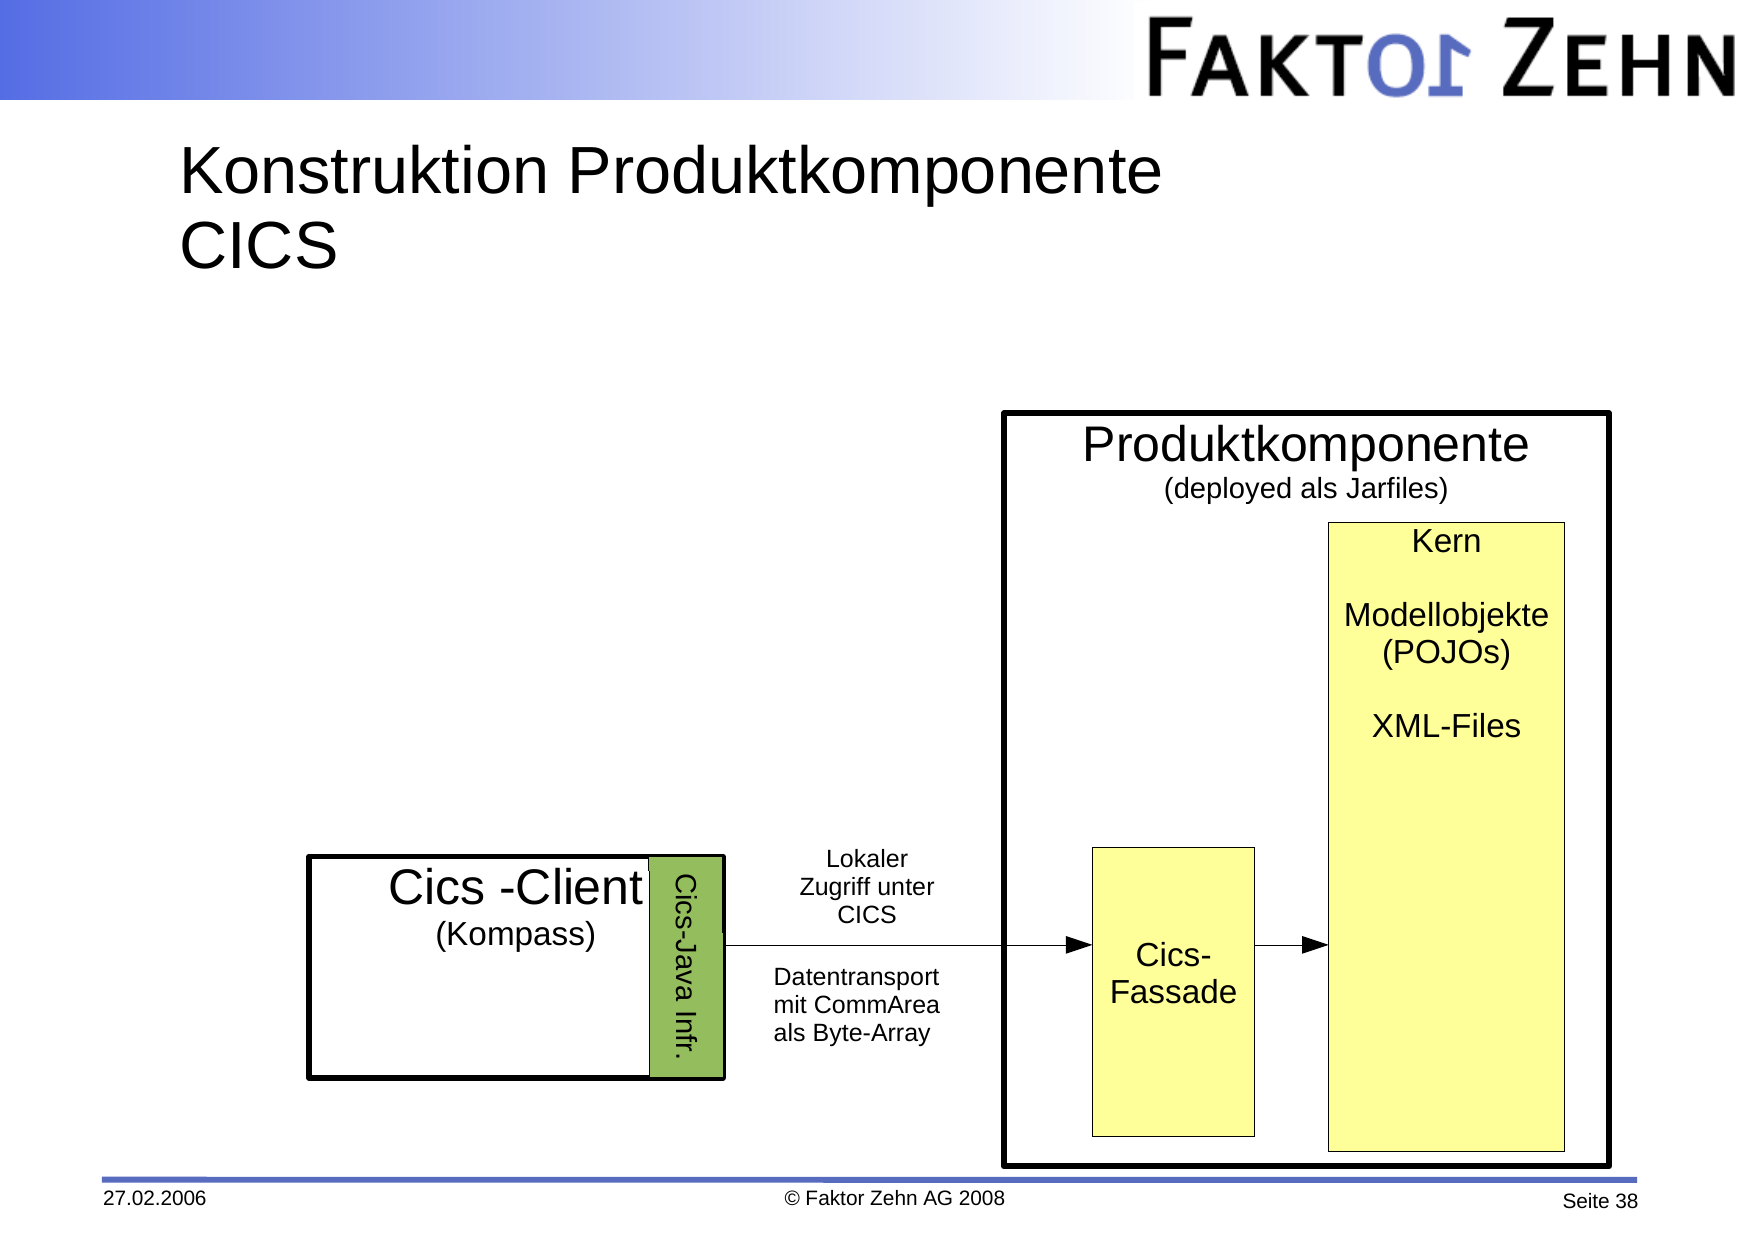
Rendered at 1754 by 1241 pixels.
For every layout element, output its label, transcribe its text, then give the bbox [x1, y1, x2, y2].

title Konstruktion Produktkomponente CICS [179, 133, 1576, 358]
text_box Cics-Java Infr. [648, 856, 724, 1078]
text_box Produktkomponente (deployed als Jarfiles) [1003, 413, 1610, 1167]
picture [1133, 2, 1749, 105]
text_box Cics- Fassade [1092, 847, 1255, 1137]
text_box Lokaler Zugriff unter CICS [789, 845, 945, 931]
text_box Kern Modellobjekte (POJOs) XML-Files [1328, 522, 1565, 1152]
text_box Datentransport mit CommArea als Byte-Array [773, 962, 942, 1049]
text_box Cics -Client (Kompass) [309, 856, 649, 1078]
